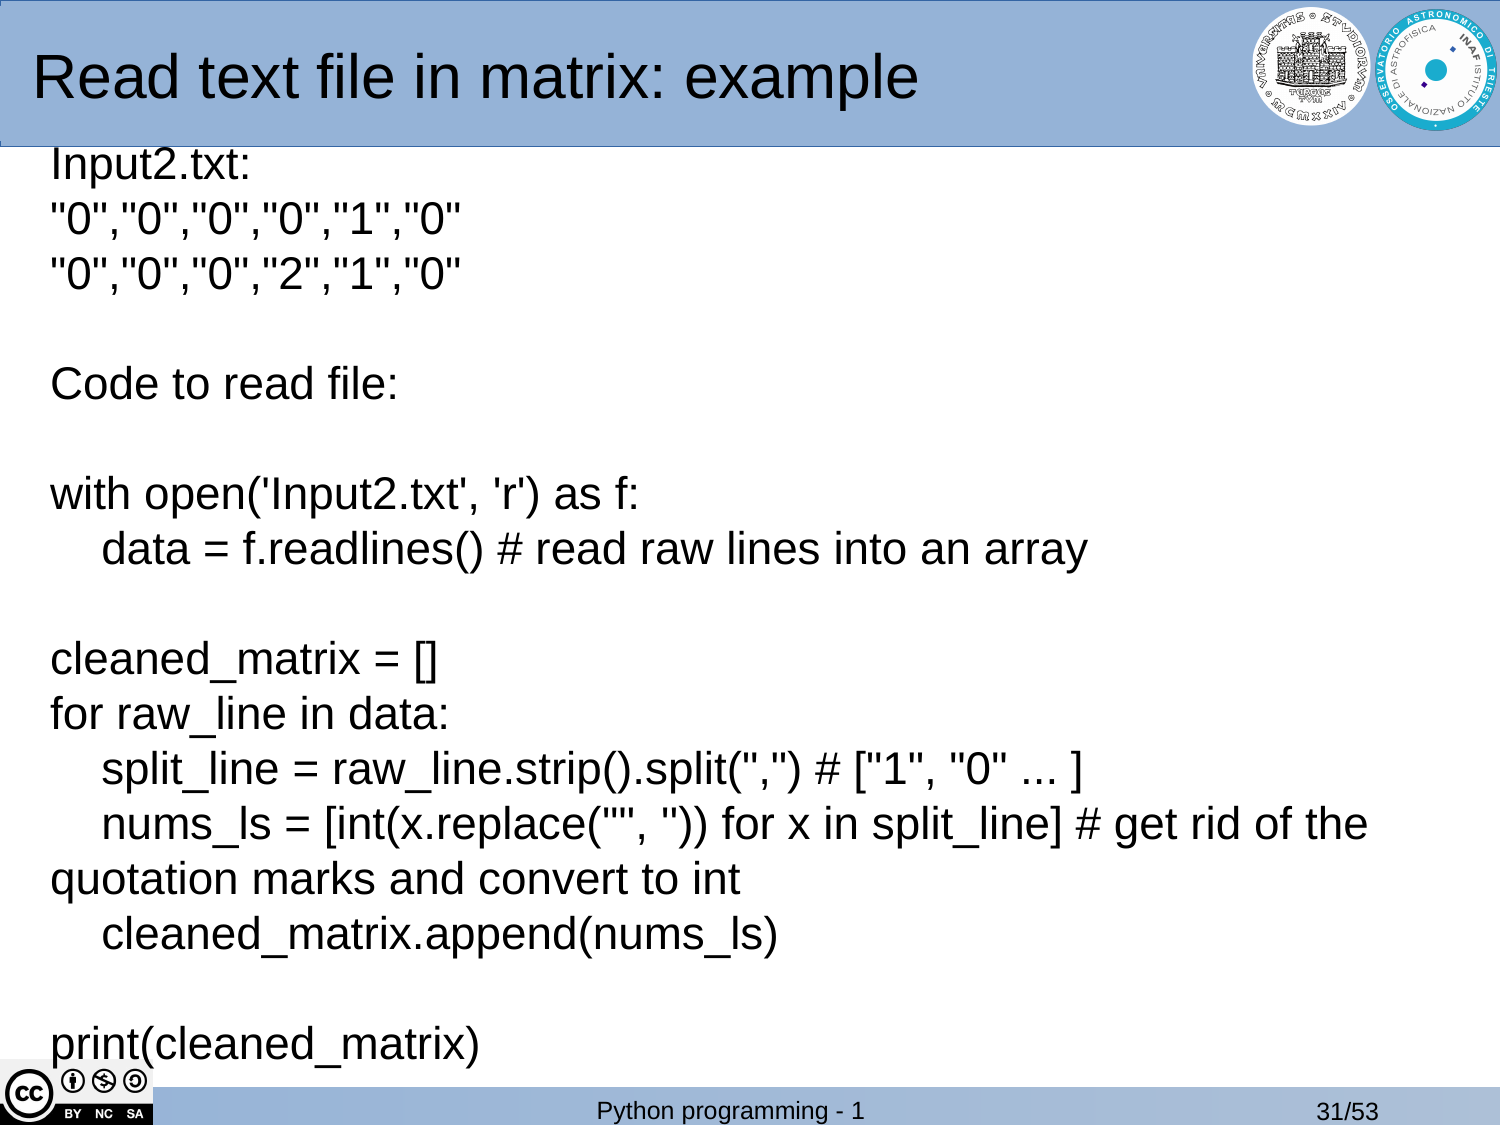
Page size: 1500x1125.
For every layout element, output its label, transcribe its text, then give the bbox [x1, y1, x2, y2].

list Input2.txt: "0","0","0","0","1","0" "0","0","0","2","1","0" Code to read file: with open('Input2.txt', 'r') as f: data = f.readlines() # read raw lines into an array cleaned_matrix = [] for raw_line in data: split_line = raw_line.strip().split(",") # ["1", "0" ... ] nums_ls = [int(x.replace('"', '')) for x in split_line] # get rid of the quotation marks and convert to int cleaned_matrix.append(nums_ls) print(cleaned_matrix) [35, 126, 1500, 983]
picture [1253, 0, 1500, 126]
picture [0, 1059, 153, 1125]
picture [148, 1059, 153, 1067]
text_box Read text file in matrix: example [0, 5, 1253, 141]
